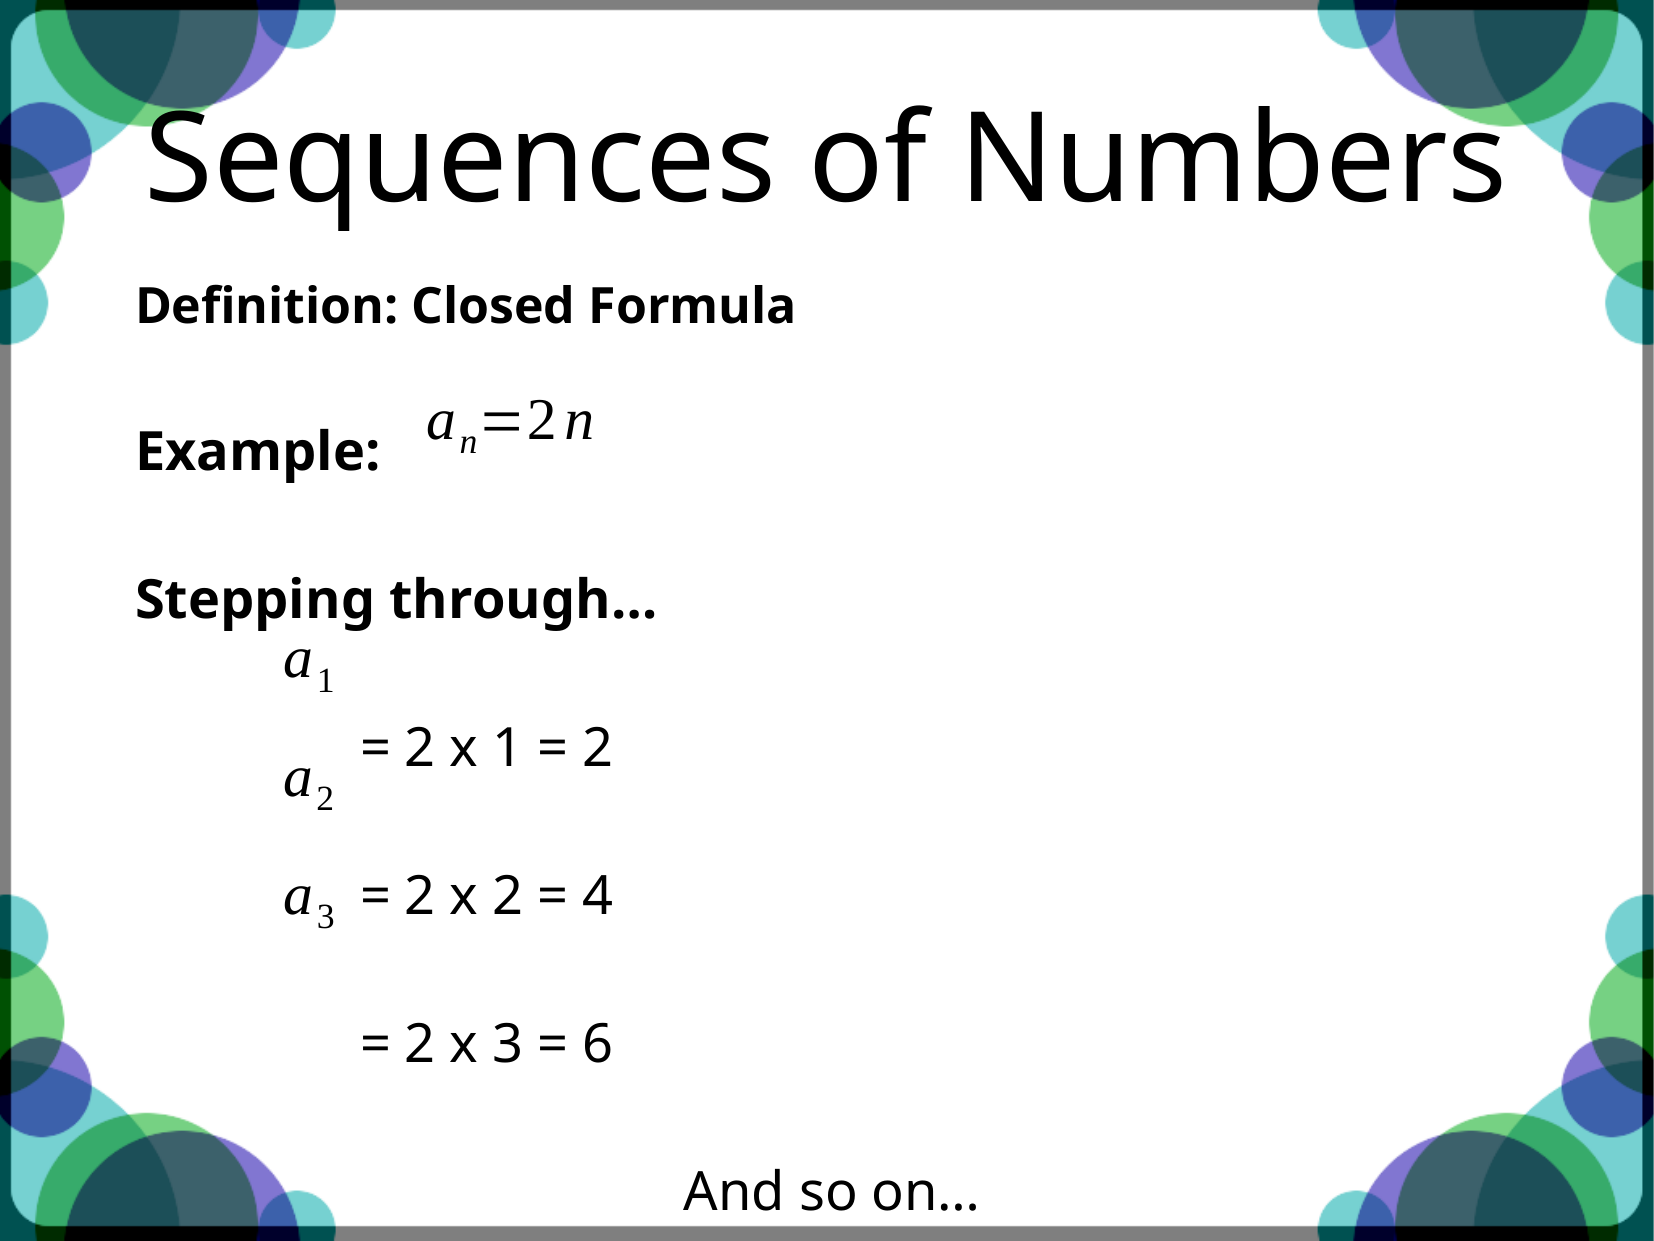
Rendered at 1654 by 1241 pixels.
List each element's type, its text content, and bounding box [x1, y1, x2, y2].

picture [0, 0, 1654, 1241]
chart [268, 744, 348, 819]
chart [411, 387, 611, 462]
title Sequences of Numbers [82, 49, 1571, 257]
chart [268, 862, 349, 937]
chart [268, 626, 348, 701]
text_box Definition: Closed Formula Example: Stepping through… = 2 x 1 = 2 = 2 x 2 = 4 = 2 x 3 = 6 And so on… [135, 270, 1531, 1056]
